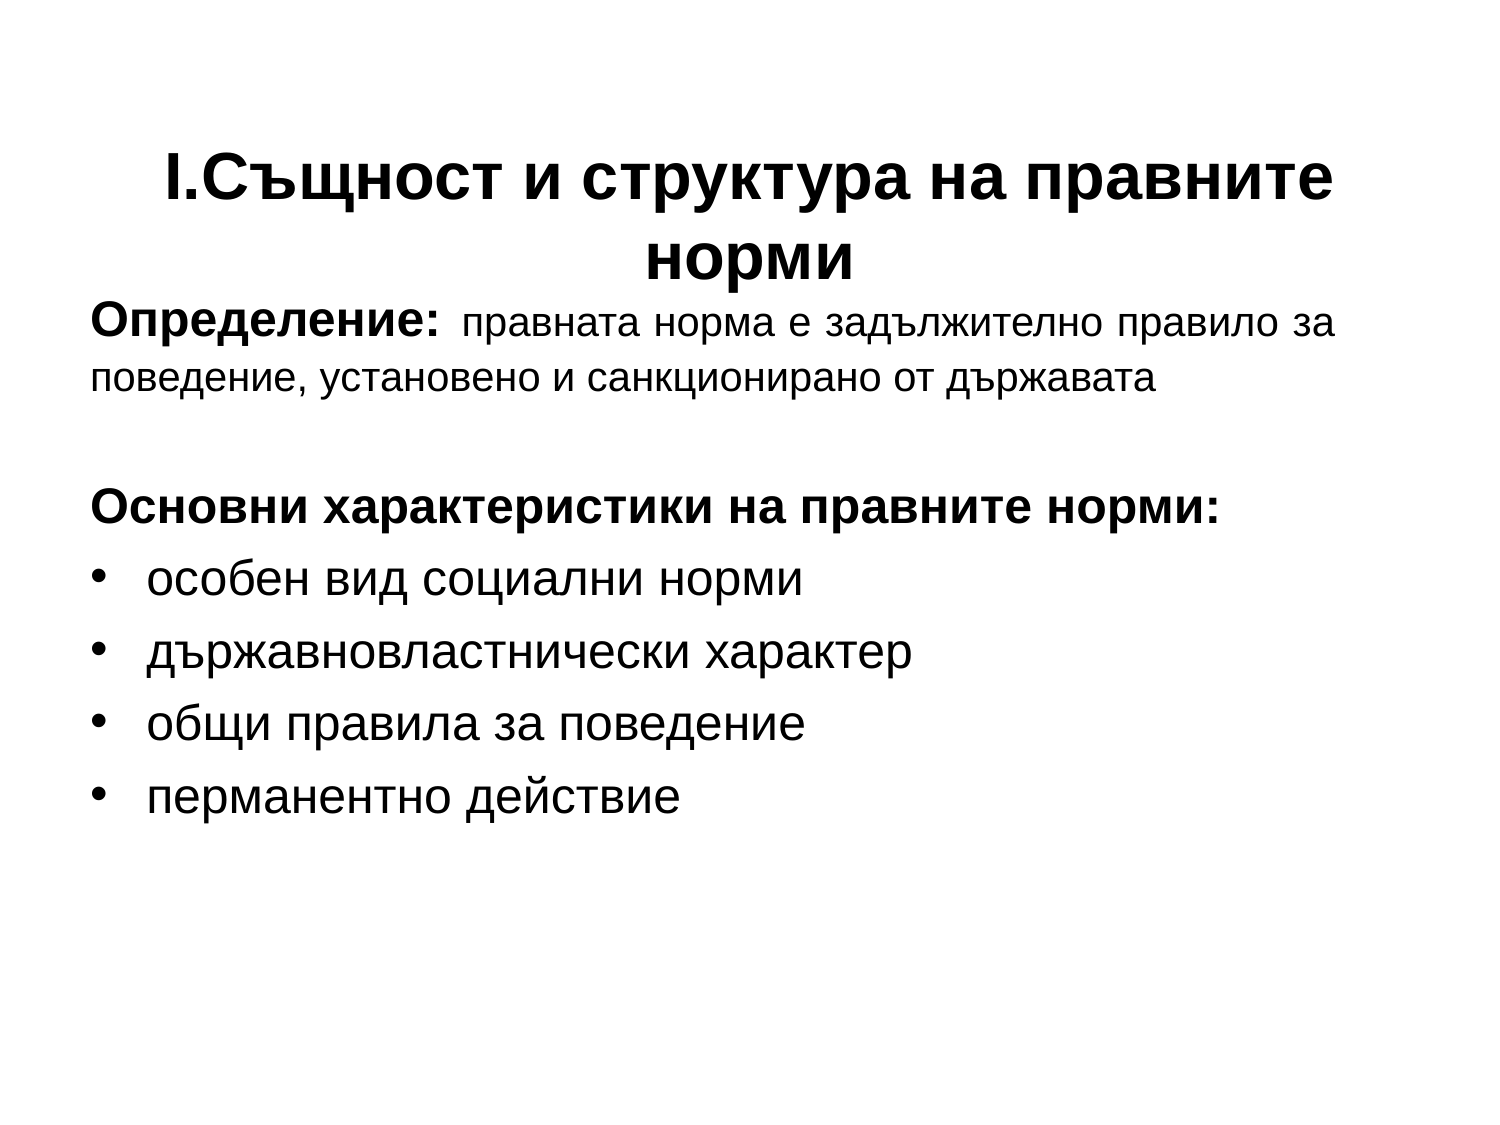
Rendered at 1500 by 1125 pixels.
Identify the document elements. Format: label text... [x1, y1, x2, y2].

list Определение: правната норма е задължително правило за поведение, установено и санкционирано от държавата Основни характеристики на правните норми: особен вид социални норми държавновластнически характер общи правила за поведение перманентно действие [75, 262, 1426, 1005]
title І.Същност и структура на правните норми [75, 45, 1426, 233]
